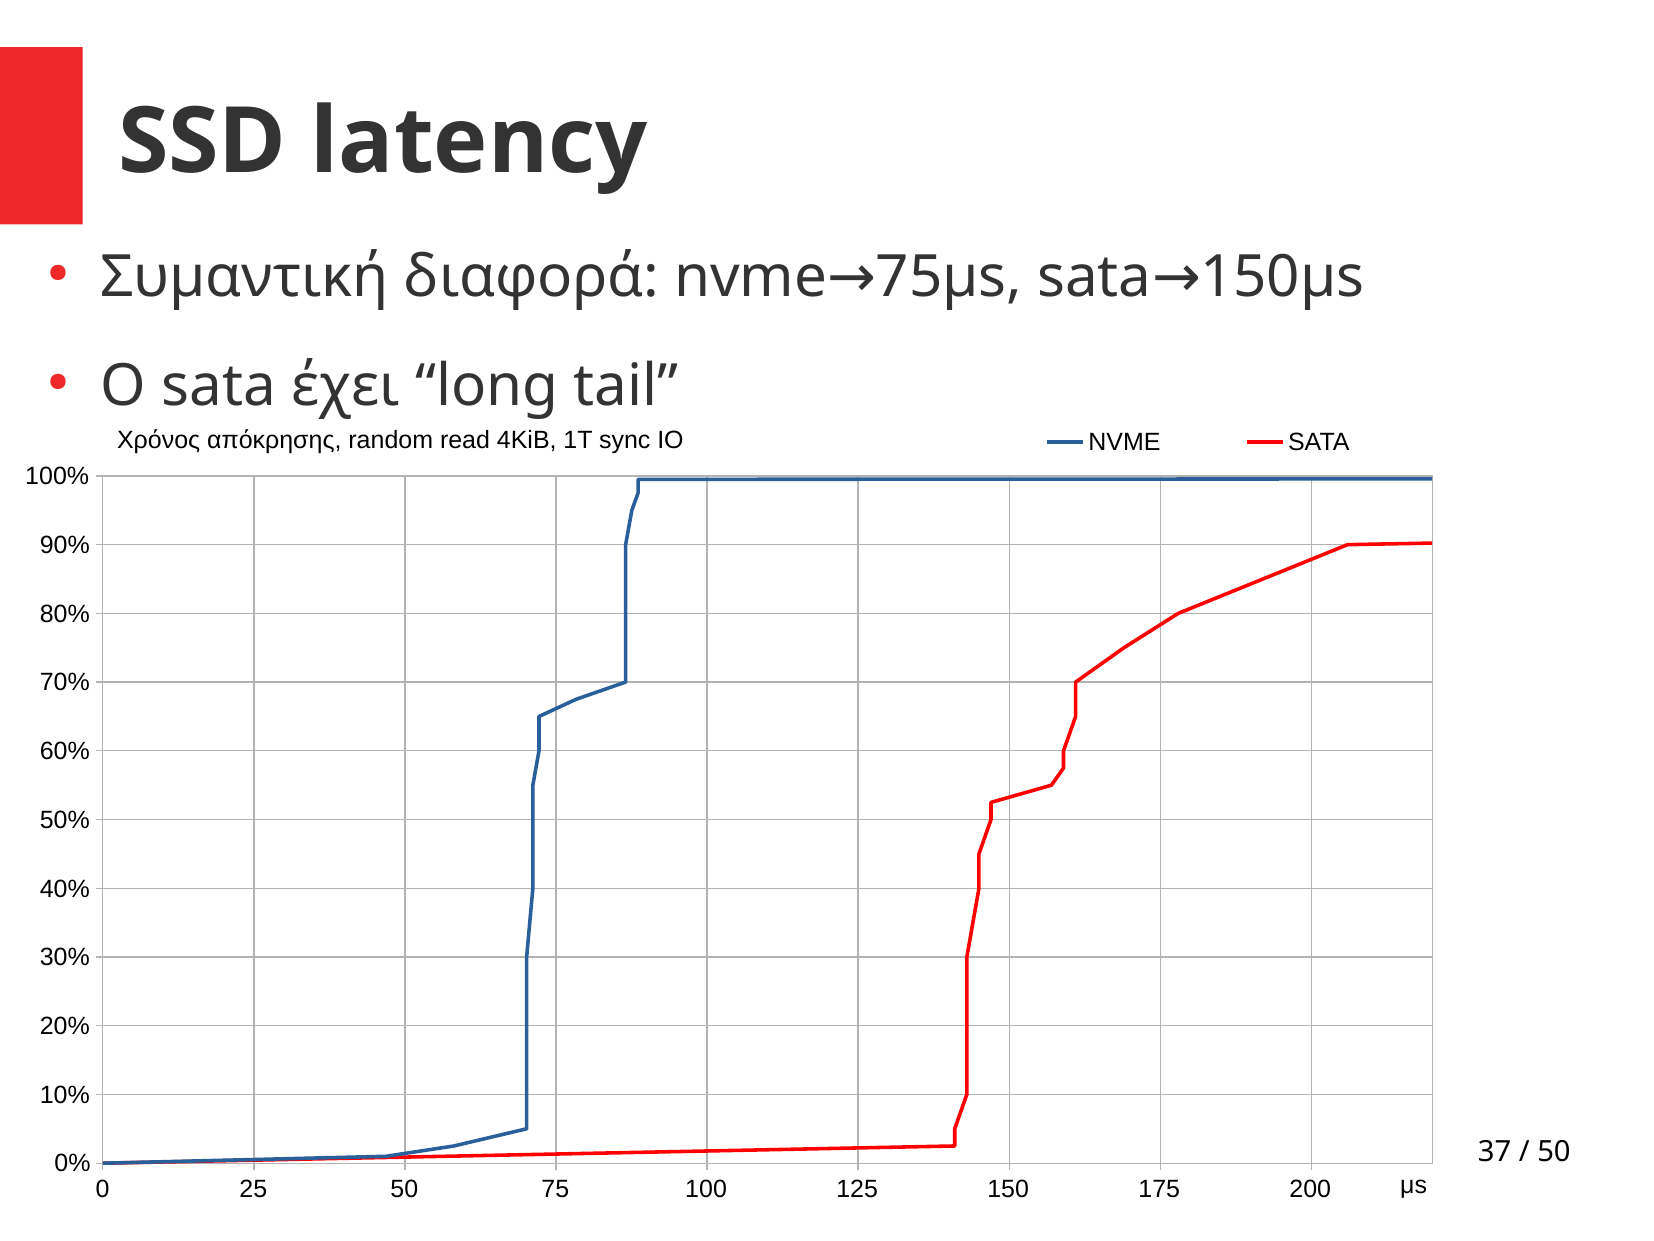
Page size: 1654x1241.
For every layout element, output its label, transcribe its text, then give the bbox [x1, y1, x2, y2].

list Συμαντική διαφορά: nvme→75μs, sata→150μs Ο sata έχει “long tail” [30, 234, 1621, 404]
title SSD latency [118, 33, 1571, 234]
picture [10, 403, 1462, 1223]
